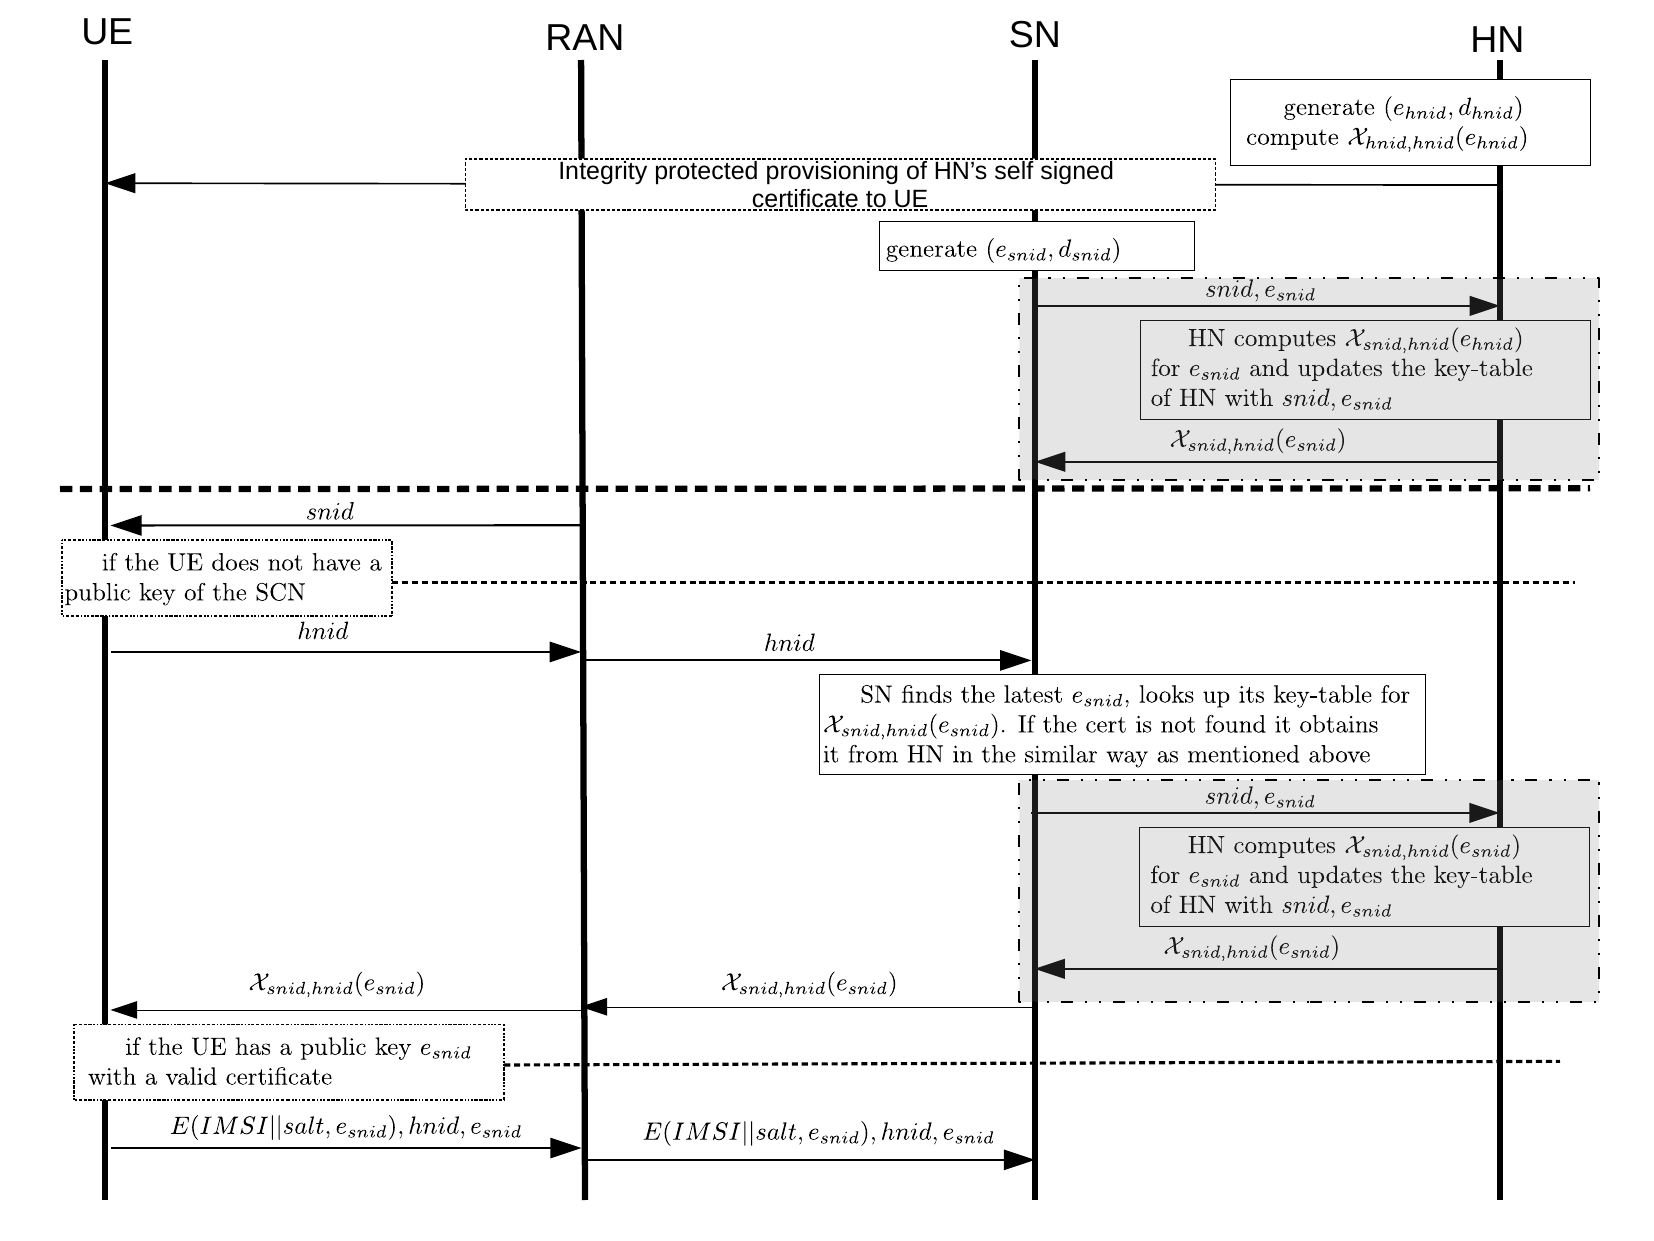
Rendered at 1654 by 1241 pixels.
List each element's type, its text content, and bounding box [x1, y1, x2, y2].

text_box [720, 971, 898, 998]
text_box [1230, 79, 1591, 166]
text_box Integrity protected provisioning of HN’s self signed certificate to UE [465, 158, 1216, 211]
text_box [642, 1120, 994, 1146]
text_box [248, 971, 426, 998]
text_box [297, 621, 349, 640]
text_box [879, 221, 1195, 271]
text_box UE [60, 3, 166, 61]
text_box [73, 1024, 505, 1101]
text_box [763, 633, 815, 652]
text_box HN [1455, 10, 1540, 68]
text_box [169, 1115, 521, 1140]
text_box [819, 674, 1426, 775]
text_box [1019, 780, 1600, 1002]
text_box [305, 502, 354, 520]
text_box [1019, 278, 1600, 481]
text_box [61, 540, 392, 616]
text_box RAN [525, 9, 646, 108]
text_box SN [975, 6, 1095, 106]
